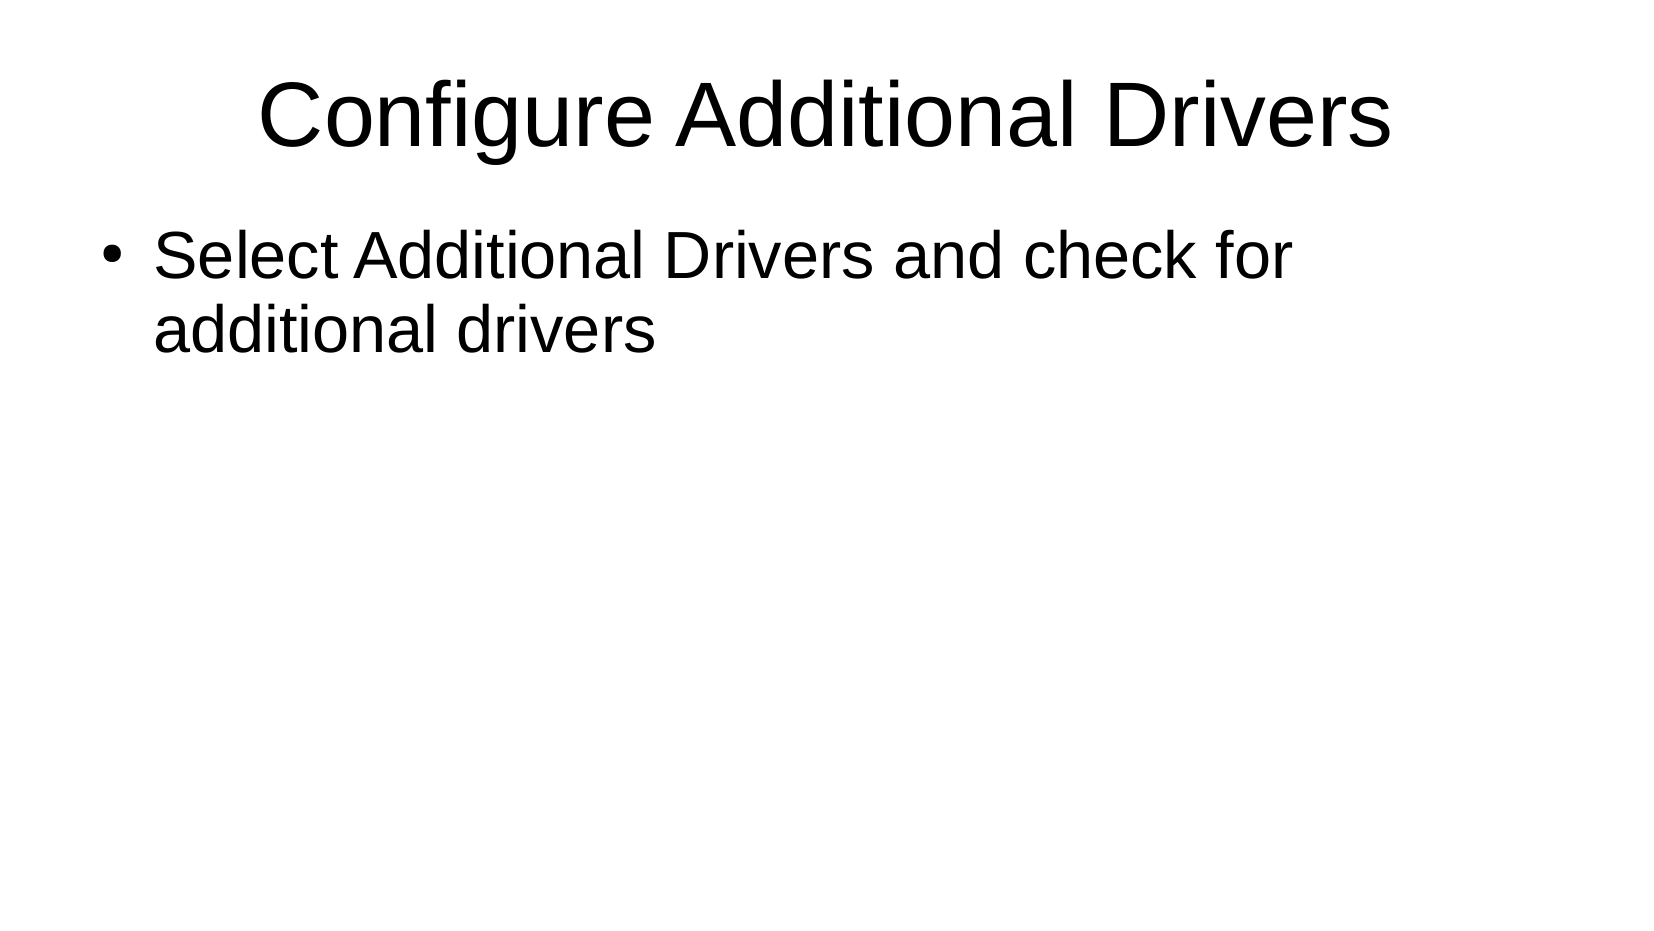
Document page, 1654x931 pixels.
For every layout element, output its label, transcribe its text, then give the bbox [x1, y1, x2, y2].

title Configure Additional Drivers [82, 37, 1571, 193]
list Select Additional Drivers and check for additional drivers [82, 217, 1571, 758]
